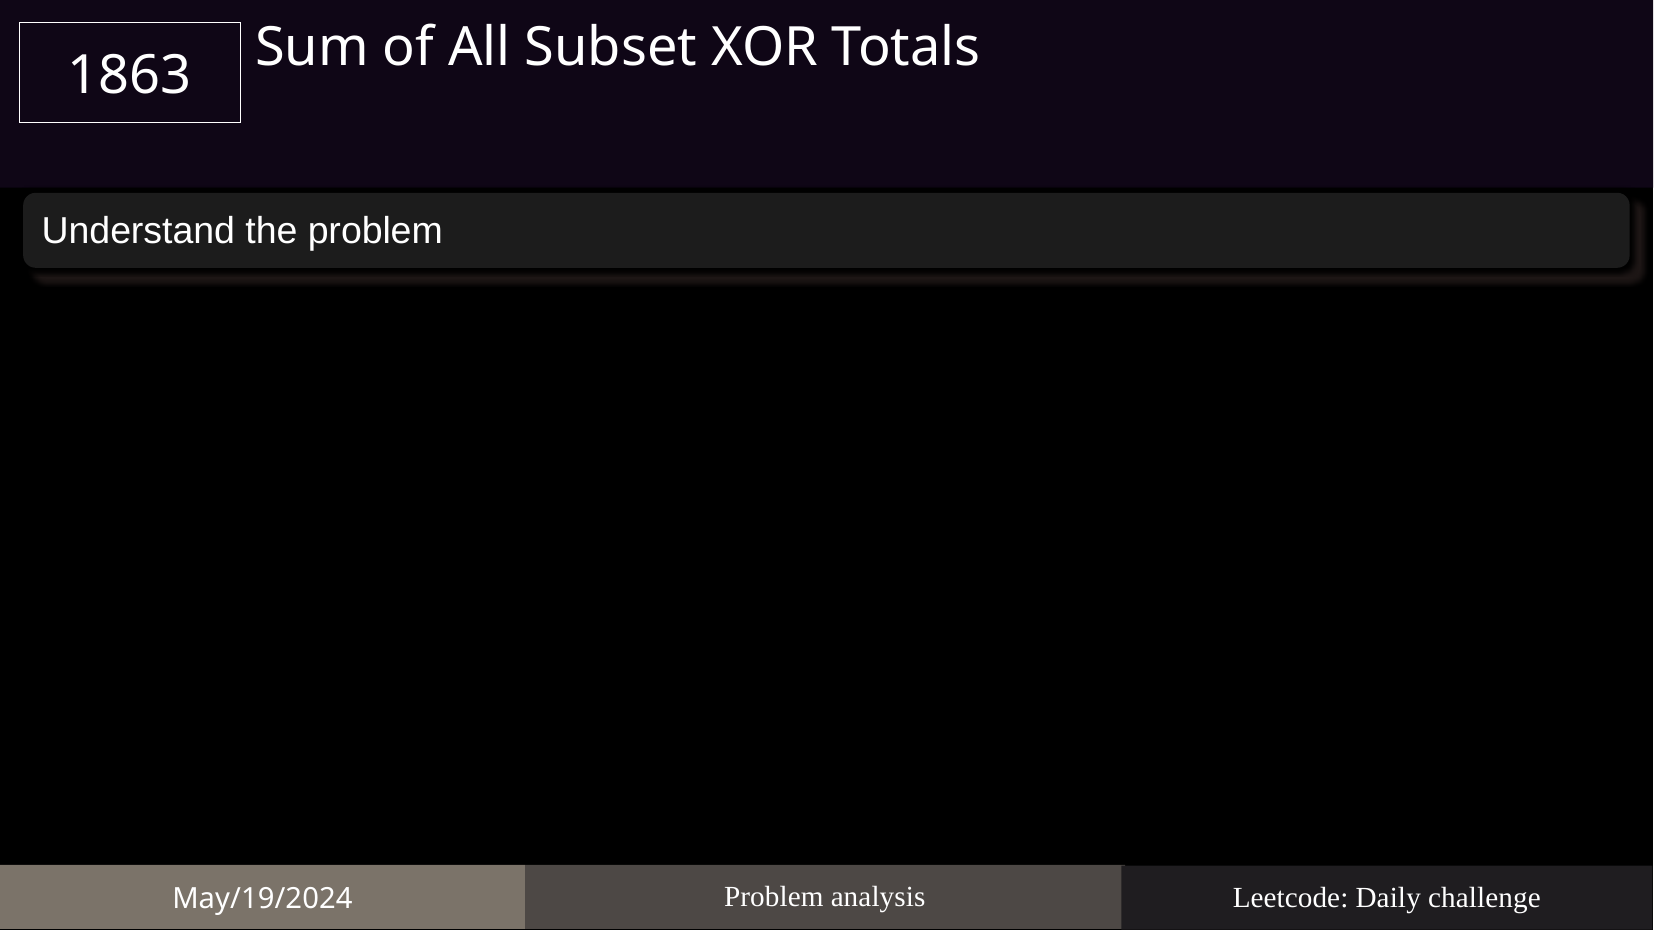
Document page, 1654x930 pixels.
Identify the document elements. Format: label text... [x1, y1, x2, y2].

text_box Understand the problem [23, 192, 1630, 268]
